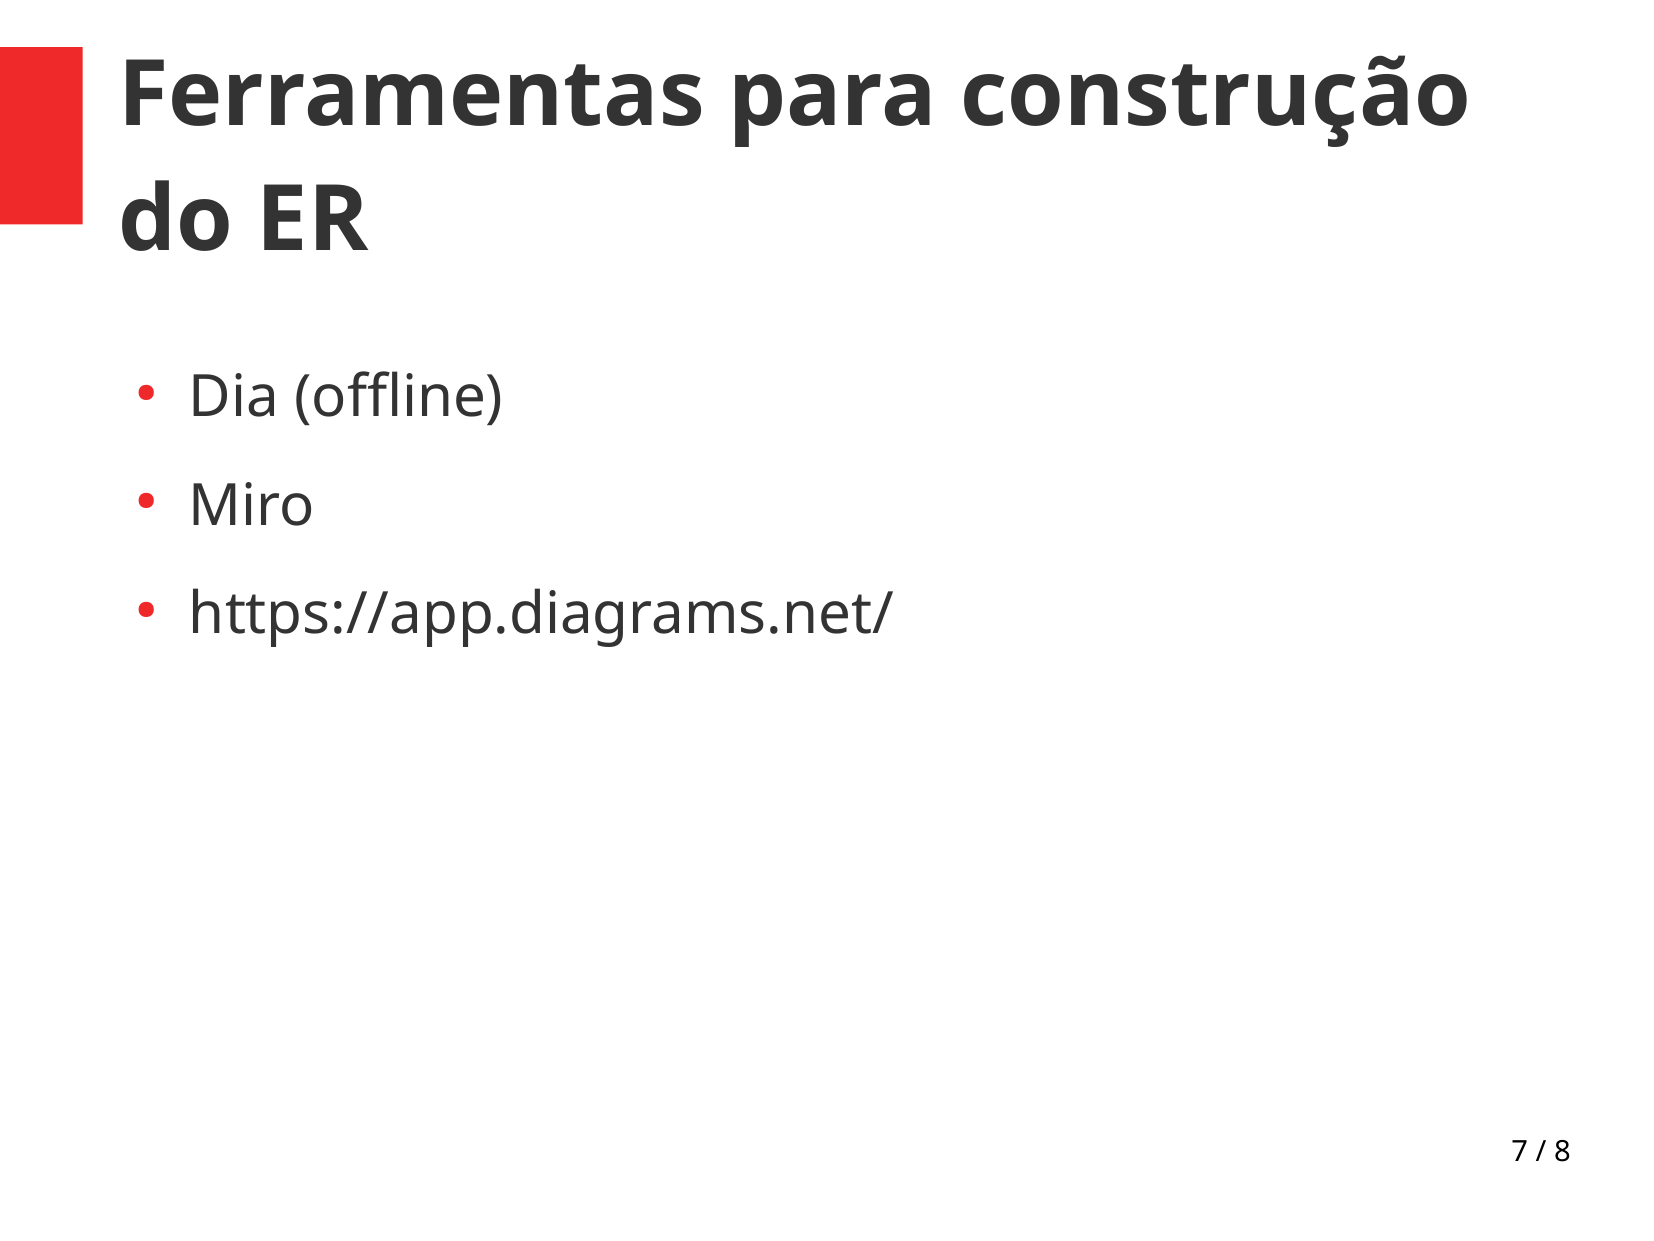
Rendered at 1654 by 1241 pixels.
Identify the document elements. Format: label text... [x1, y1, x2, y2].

list Dia (offline) Miro https://app.diagrams.net/ [118, 354, 1536, 1074]
title Ferramentas para construção do ER [118, 45, 1571, 260]
